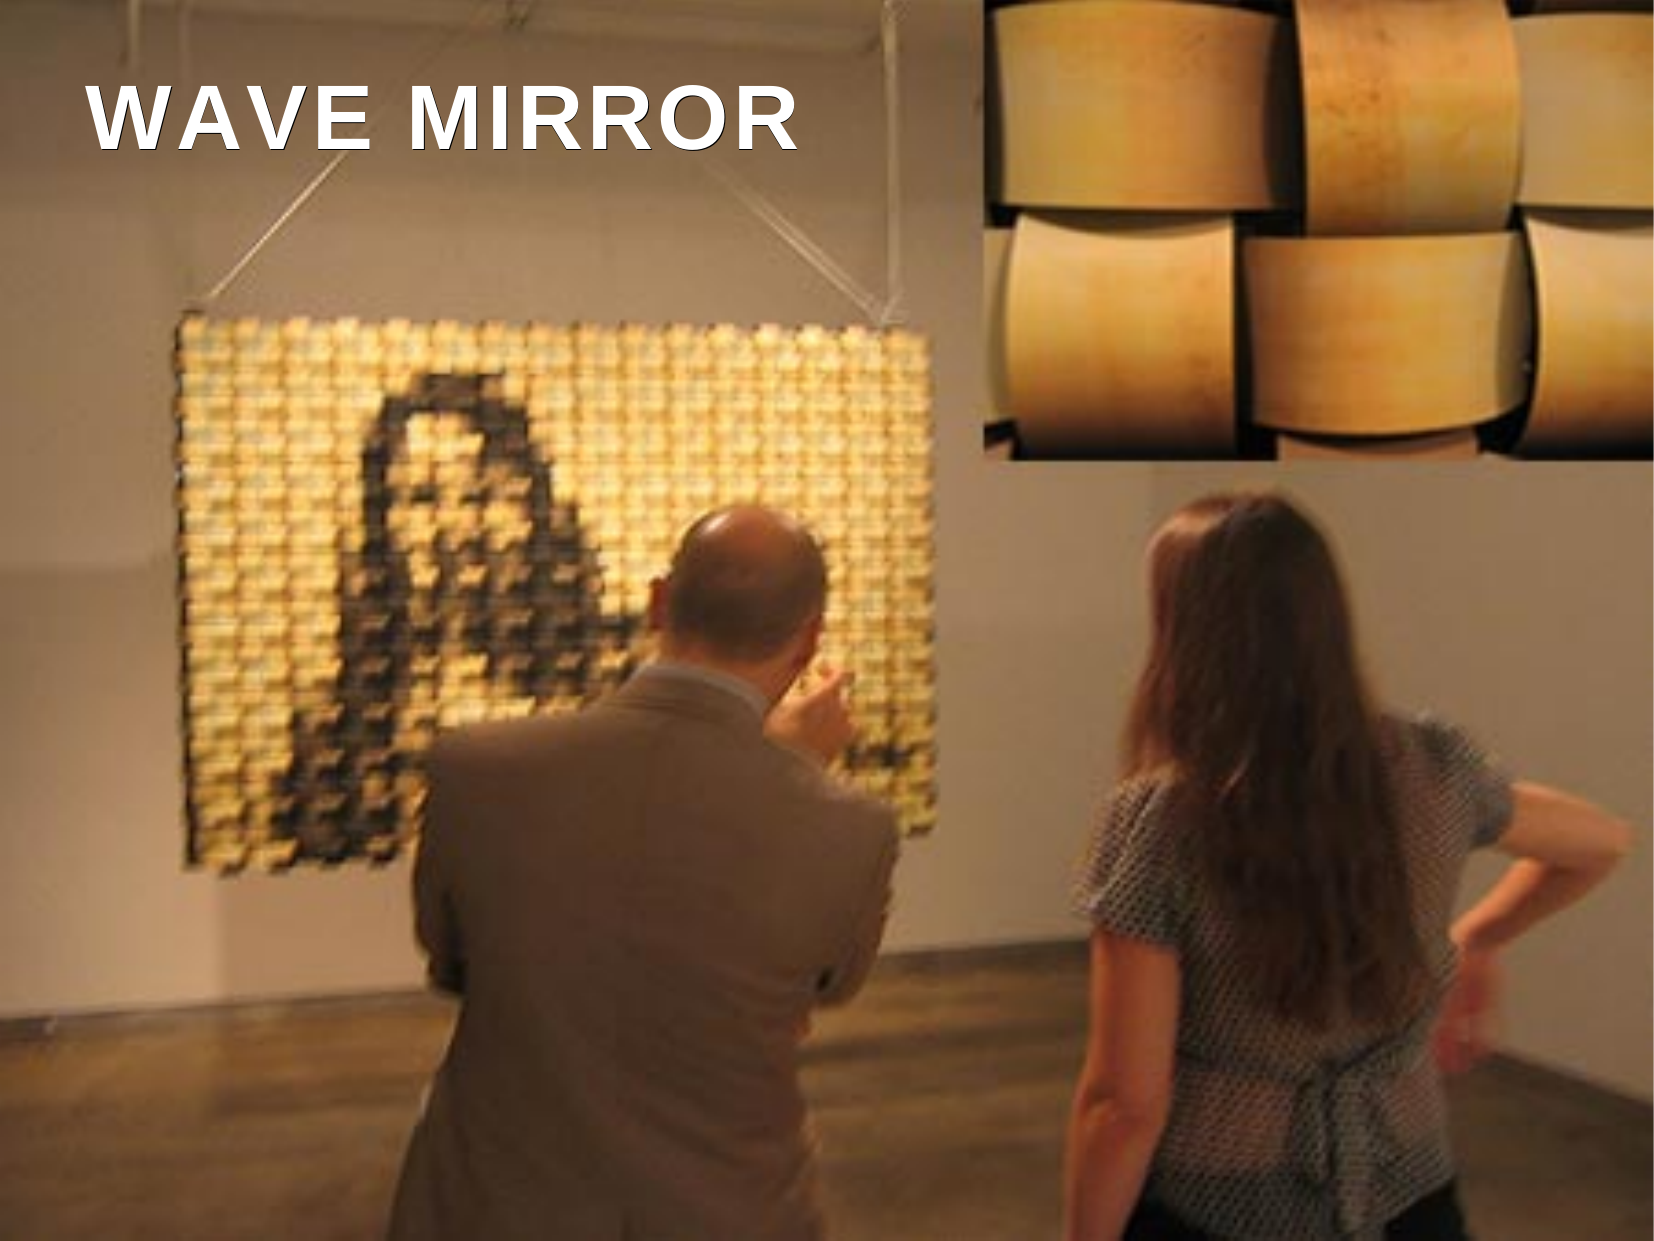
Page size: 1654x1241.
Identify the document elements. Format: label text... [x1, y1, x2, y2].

subtitle WAVE MIRROR [59, 29, 827, 207]
picture [0, 0, 1654, 1241]
